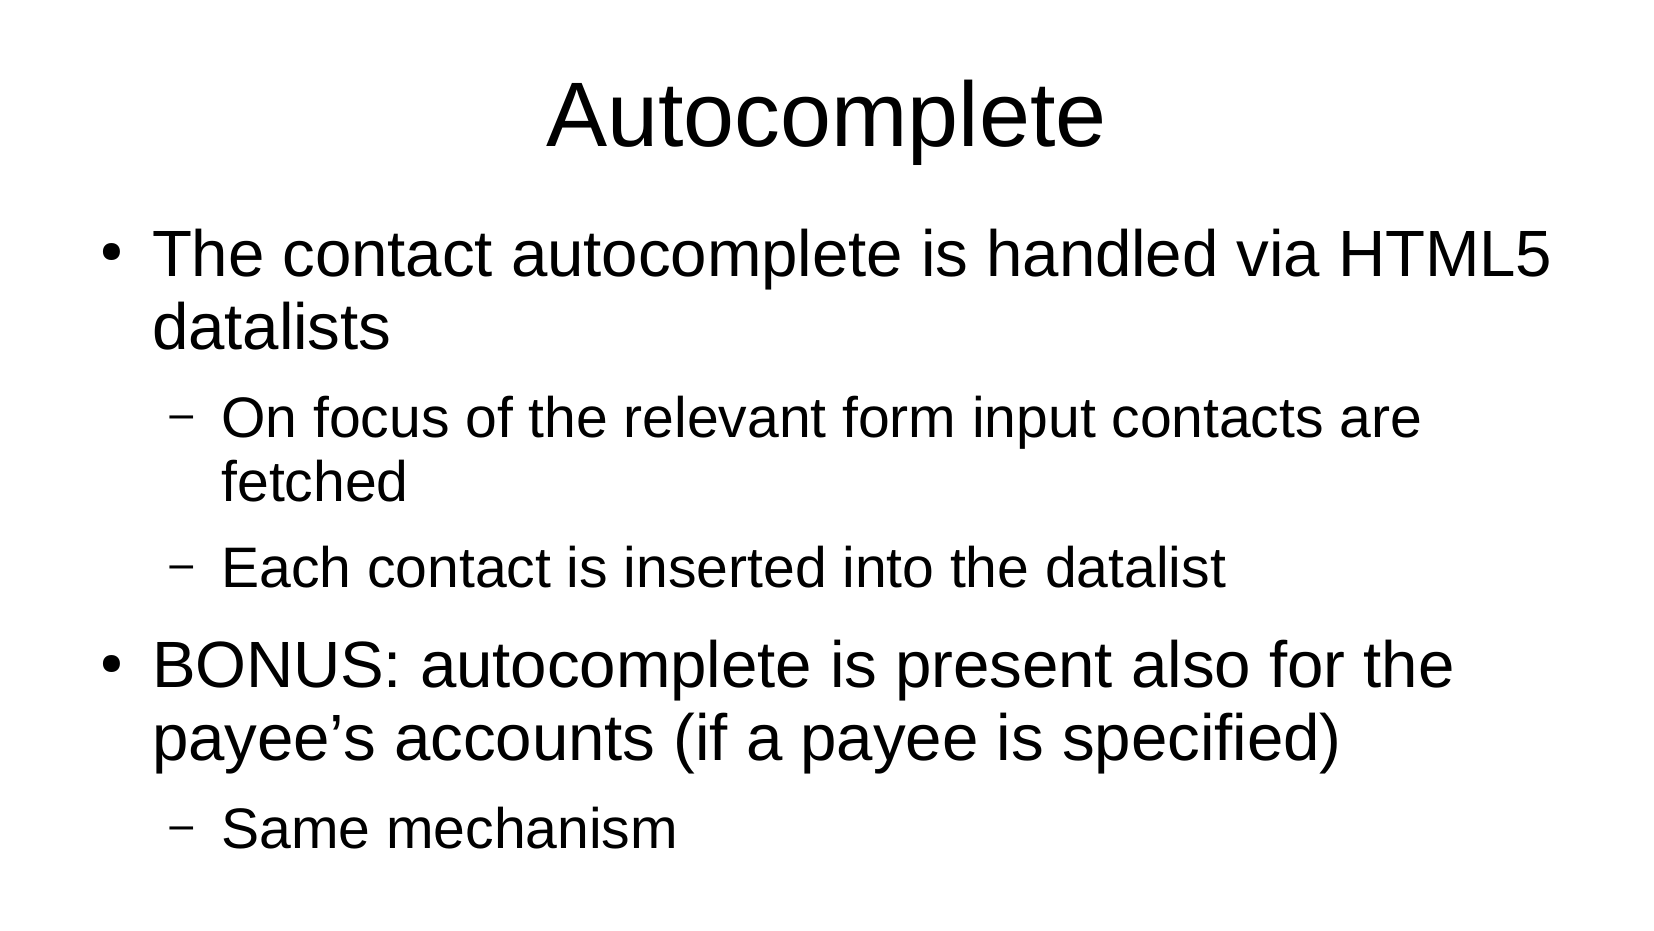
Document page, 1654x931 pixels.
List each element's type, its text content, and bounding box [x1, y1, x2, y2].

title Autocomplete [82, 37, 1571, 193]
list The contact autocomplete is handled via HTML5 datalists On focus of the relevant form input contacts are fetched Each contact is inserted into the datalist BONUS: autocomplete is present also for the payee’s accounts (if a payee is specified) Same mechanism [82, 217, 1571, 863]
